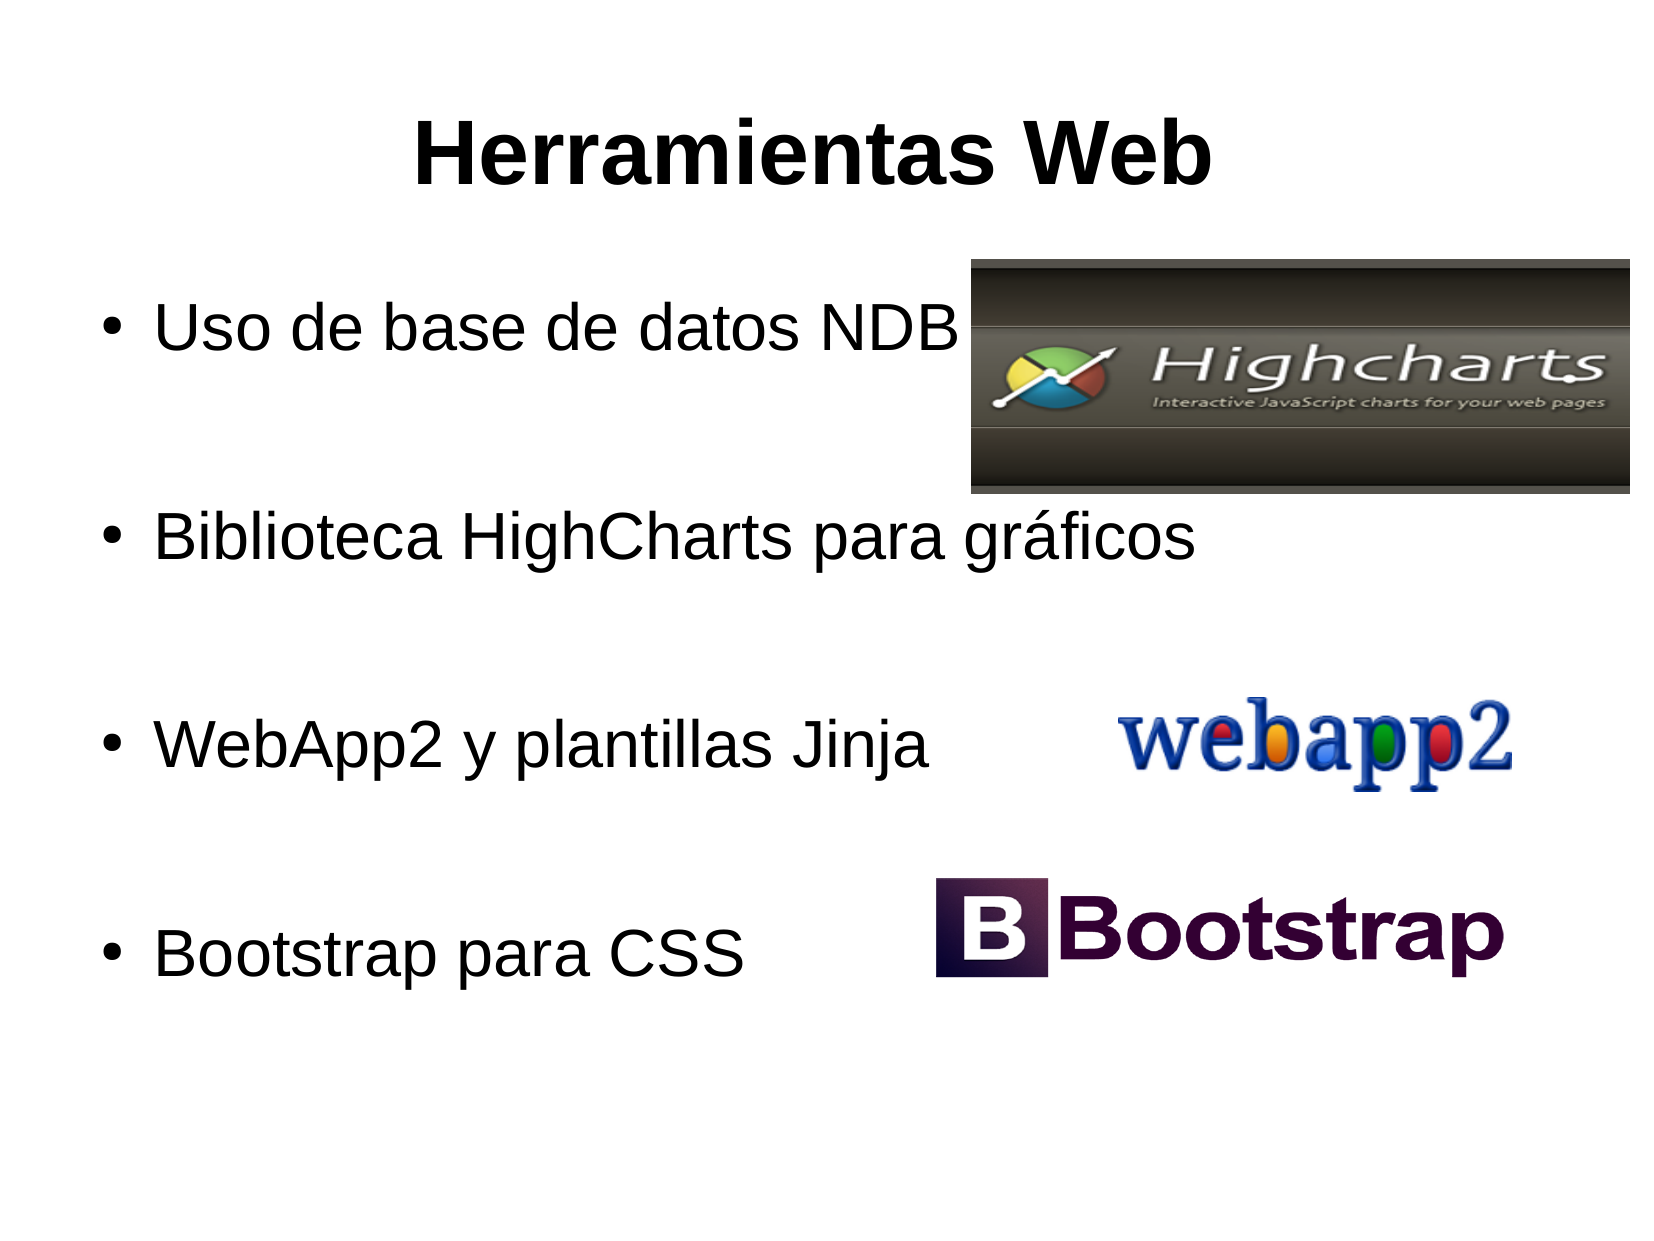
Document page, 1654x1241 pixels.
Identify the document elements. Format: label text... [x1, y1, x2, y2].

picture [971, 259, 1630, 494]
list Uso de base de datos NDB Biblioteca HighCharts para gráficos WebApp2 y plantillas Jinja Bootstrap para CSS [82, 290, 1571, 1010]
picture [932, 873, 1512, 983]
title Herramientas Web [82, 49, 1571, 257]
picture [1118, 697, 1512, 792]
